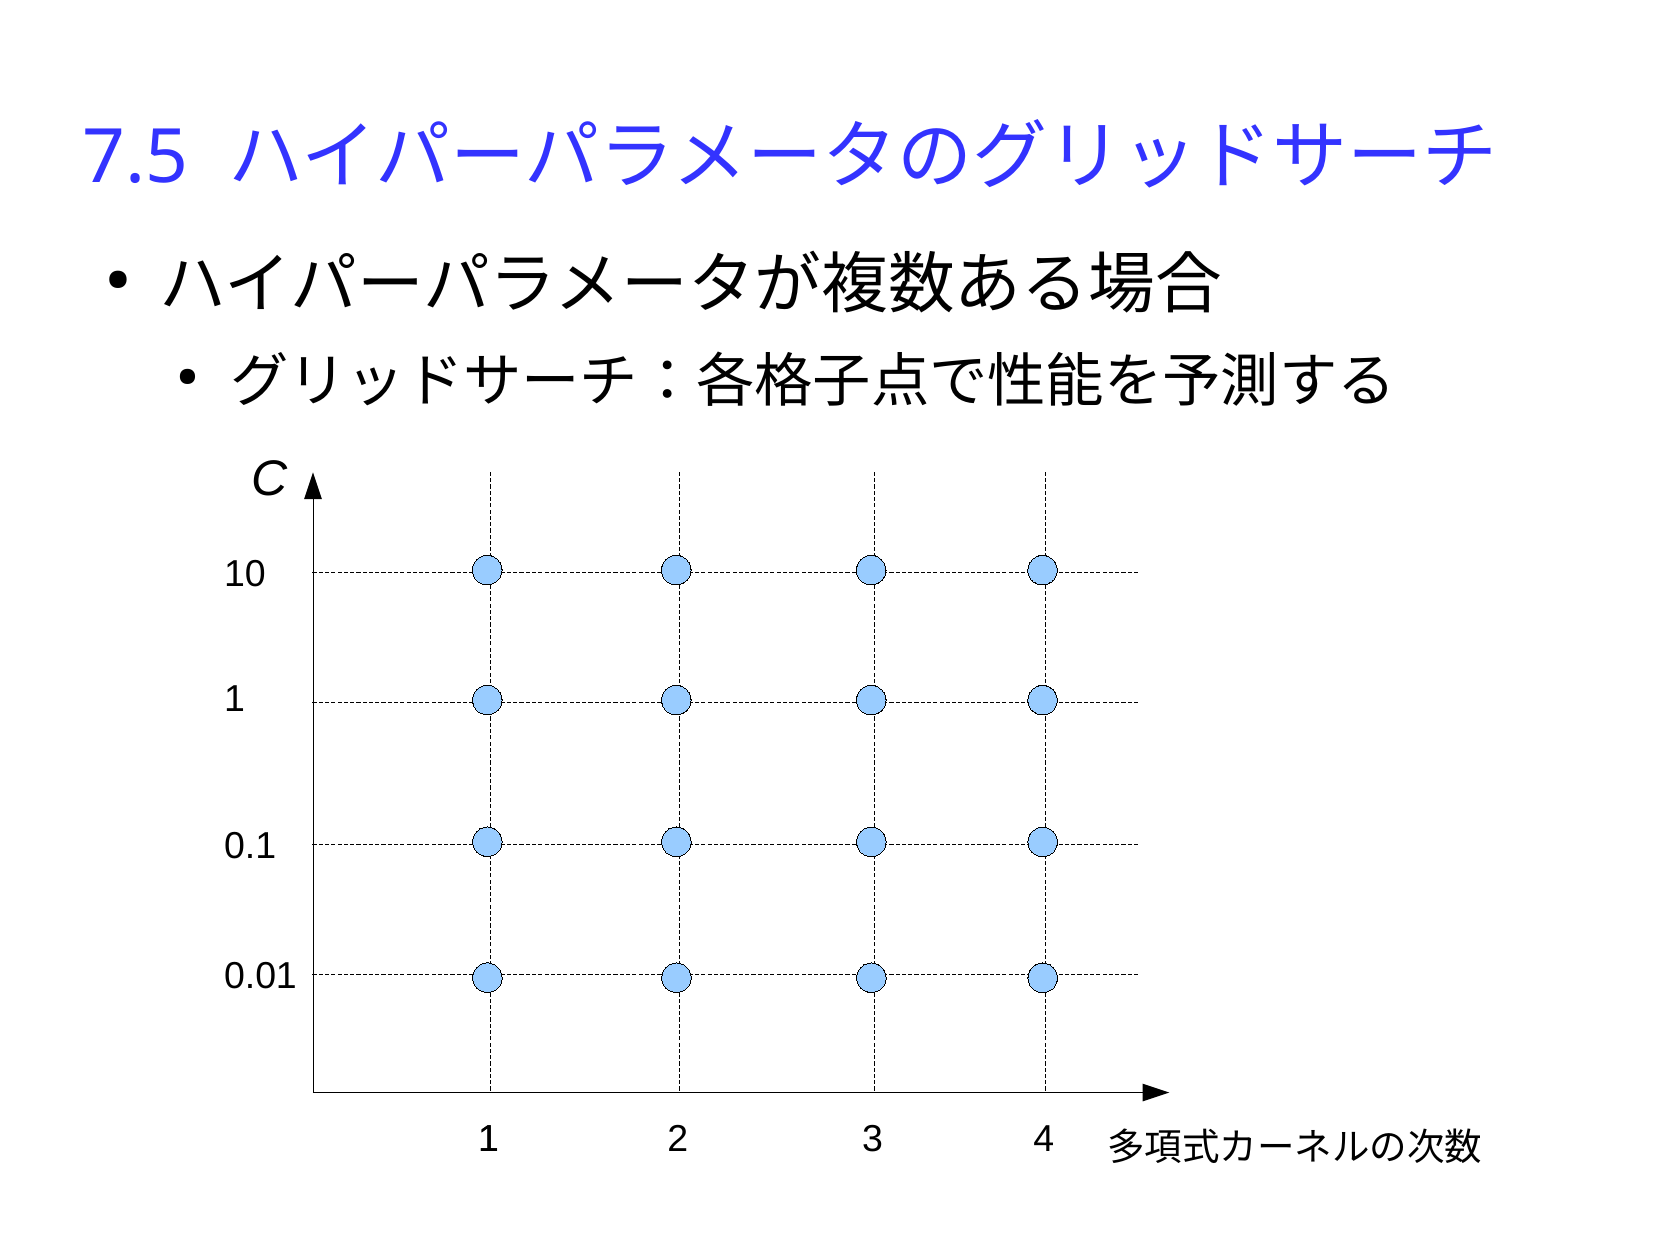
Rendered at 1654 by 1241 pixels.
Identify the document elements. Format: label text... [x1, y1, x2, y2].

text_box C [236, 442, 302, 514]
text_box [1027, 827, 1058, 857]
text_box 1 [463, 1110, 514, 1168]
text_box [856, 962, 887, 993]
text_box [472, 685, 503, 715]
title 7.5 ハイパーパラメータのグリッドサーチ [82, 49, 1571, 257]
text_box 10 [209, 545, 281, 603]
text_box [661, 826, 692, 857]
text_box [1027, 555, 1058, 585]
text_box [472, 555, 503, 585]
text_box 4 [1018, 1110, 1070, 1168]
text_box 3 [847, 1110, 898, 1168]
text_box [856, 827, 887, 857]
text_box 2 [652, 1110, 703, 1168]
text_box 1 [209, 669, 260, 727]
text_box [1027, 962, 1058, 993]
text_box [661, 685, 692, 715]
text_box [856, 685, 887, 715]
text_box [661, 962, 692, 993]
text_box 0.01 [209, 947, 312, 1004]
text_box [472, 826, 503, 857]
text_box [472, 962, 503, 993]
text_box 多項式カーネルの次数 [1092, 1110, 1498, 1182]
text_box [856, 555, 887, 585]
list ハイパーパラメータが複数ある場合 グリッドサーチ：各格子点で性能を予測する [88, 236, 1577, 436]
text_box [1027, 685, 1058, 715]
text_box [661, 555, 692, 585]
text_box 0.1 [209, 817, 292, 875]
